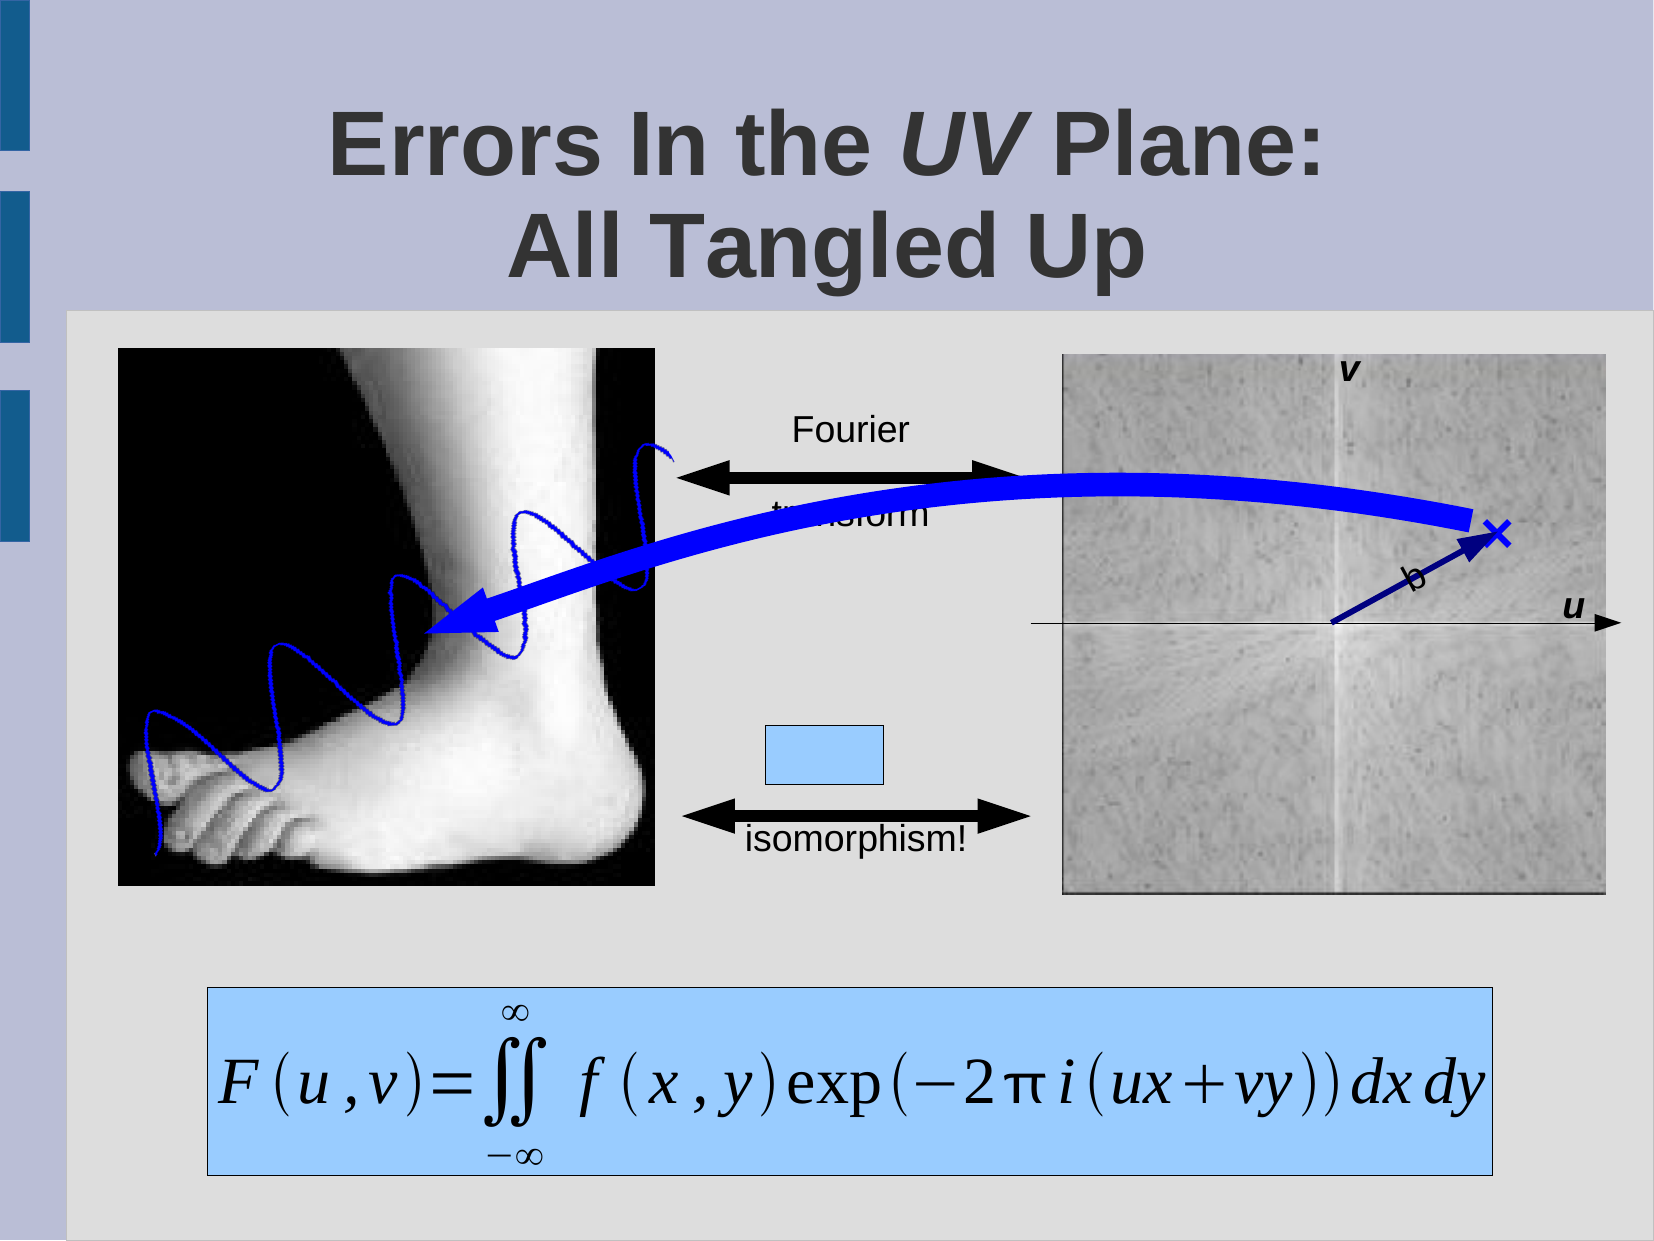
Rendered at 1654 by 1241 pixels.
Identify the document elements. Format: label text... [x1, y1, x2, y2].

chart [207, 987, 1493, 1176]
text_box v [1323, 340, 1375, 398]
picture [1062, 624, 1606, 895]
text_box × [1465, 493, 1536, 574]
chart [765, 725, 884, 785]
picture [88, 348, 725, 886]
title Errors In the UV Plane: All Tangled Up [121, 91, 1534, 299]
picture [1062, 497, 1465, 623]
picture [1412, 578, 1422, 587]
picture [1062, 354, 1606, 623]
